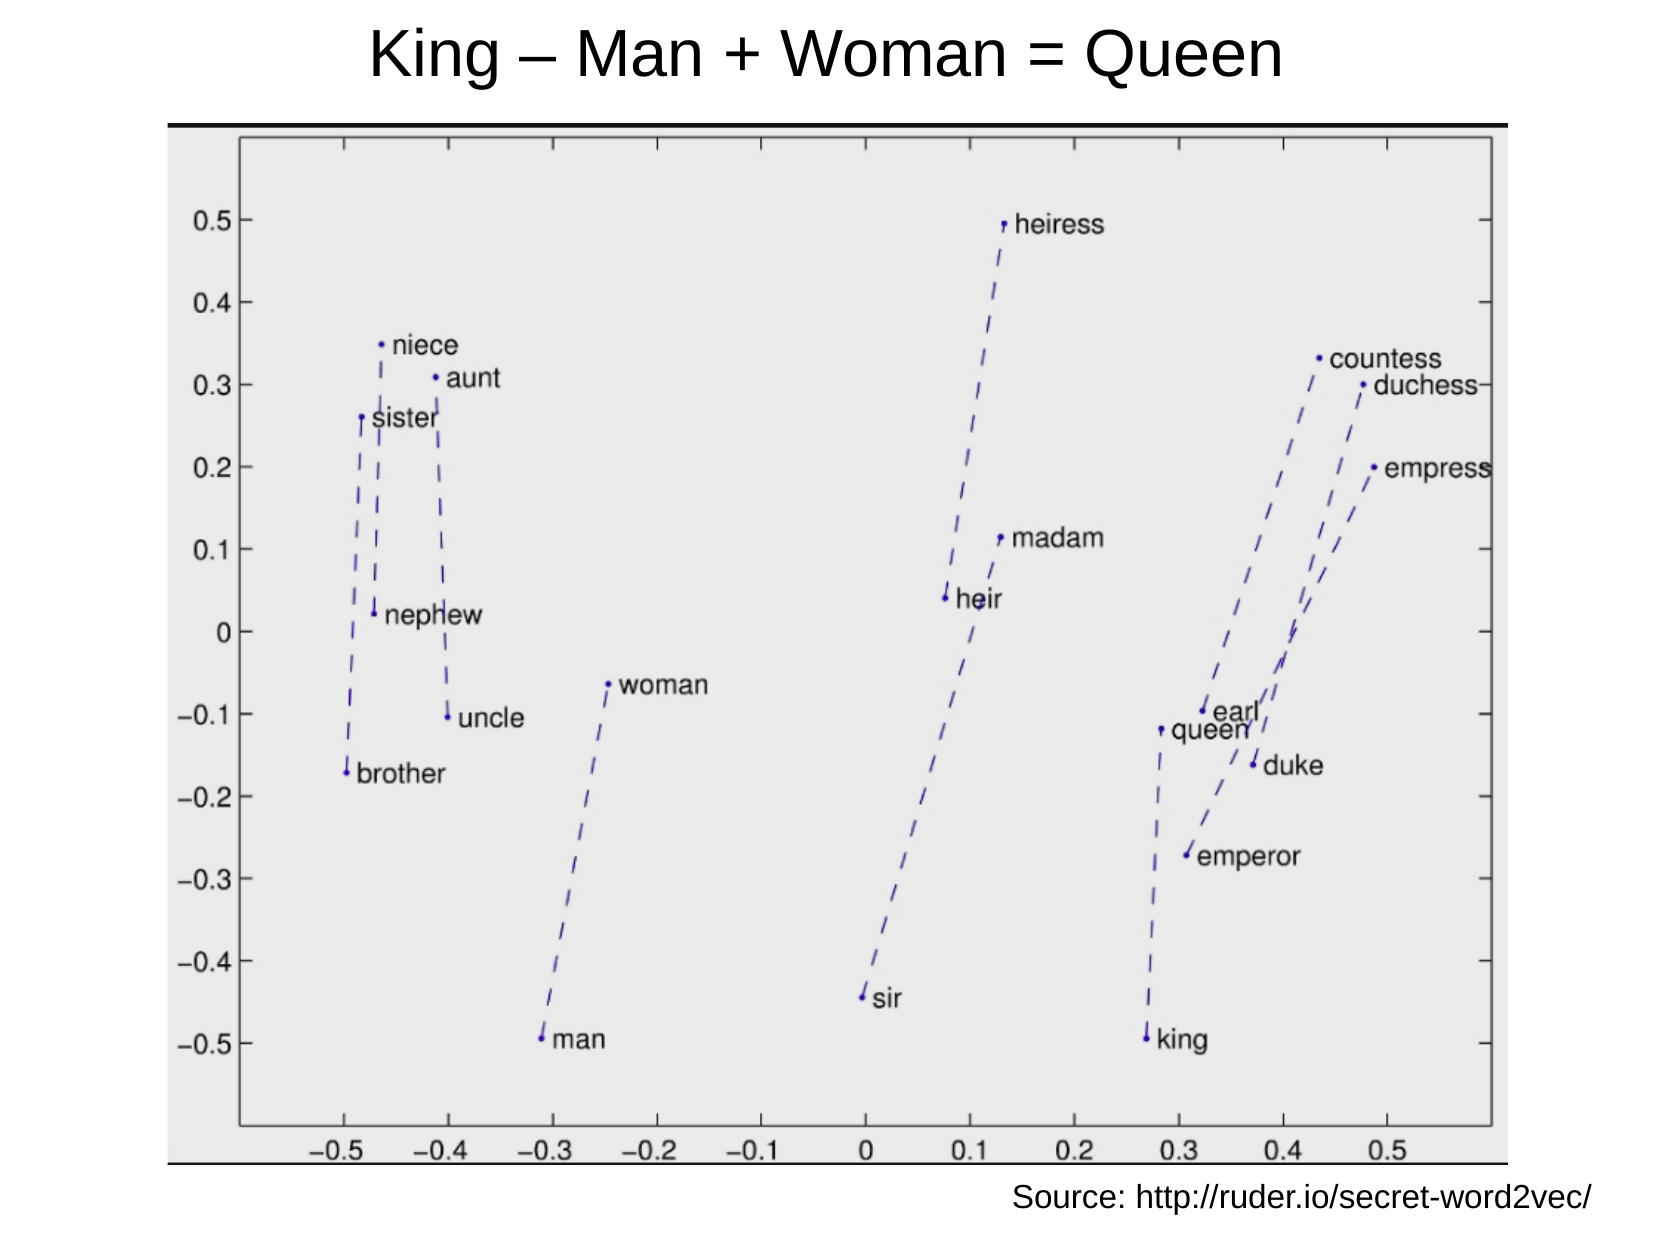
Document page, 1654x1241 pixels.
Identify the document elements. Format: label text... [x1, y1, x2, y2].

list Source: http://ruder.io/secret-word2vec/ [940, 1179, 1643, 1235]
picture [167, 123, 1508, 1165]
list King – Man + Woman = Queen [297, 15, 1321, 117]
